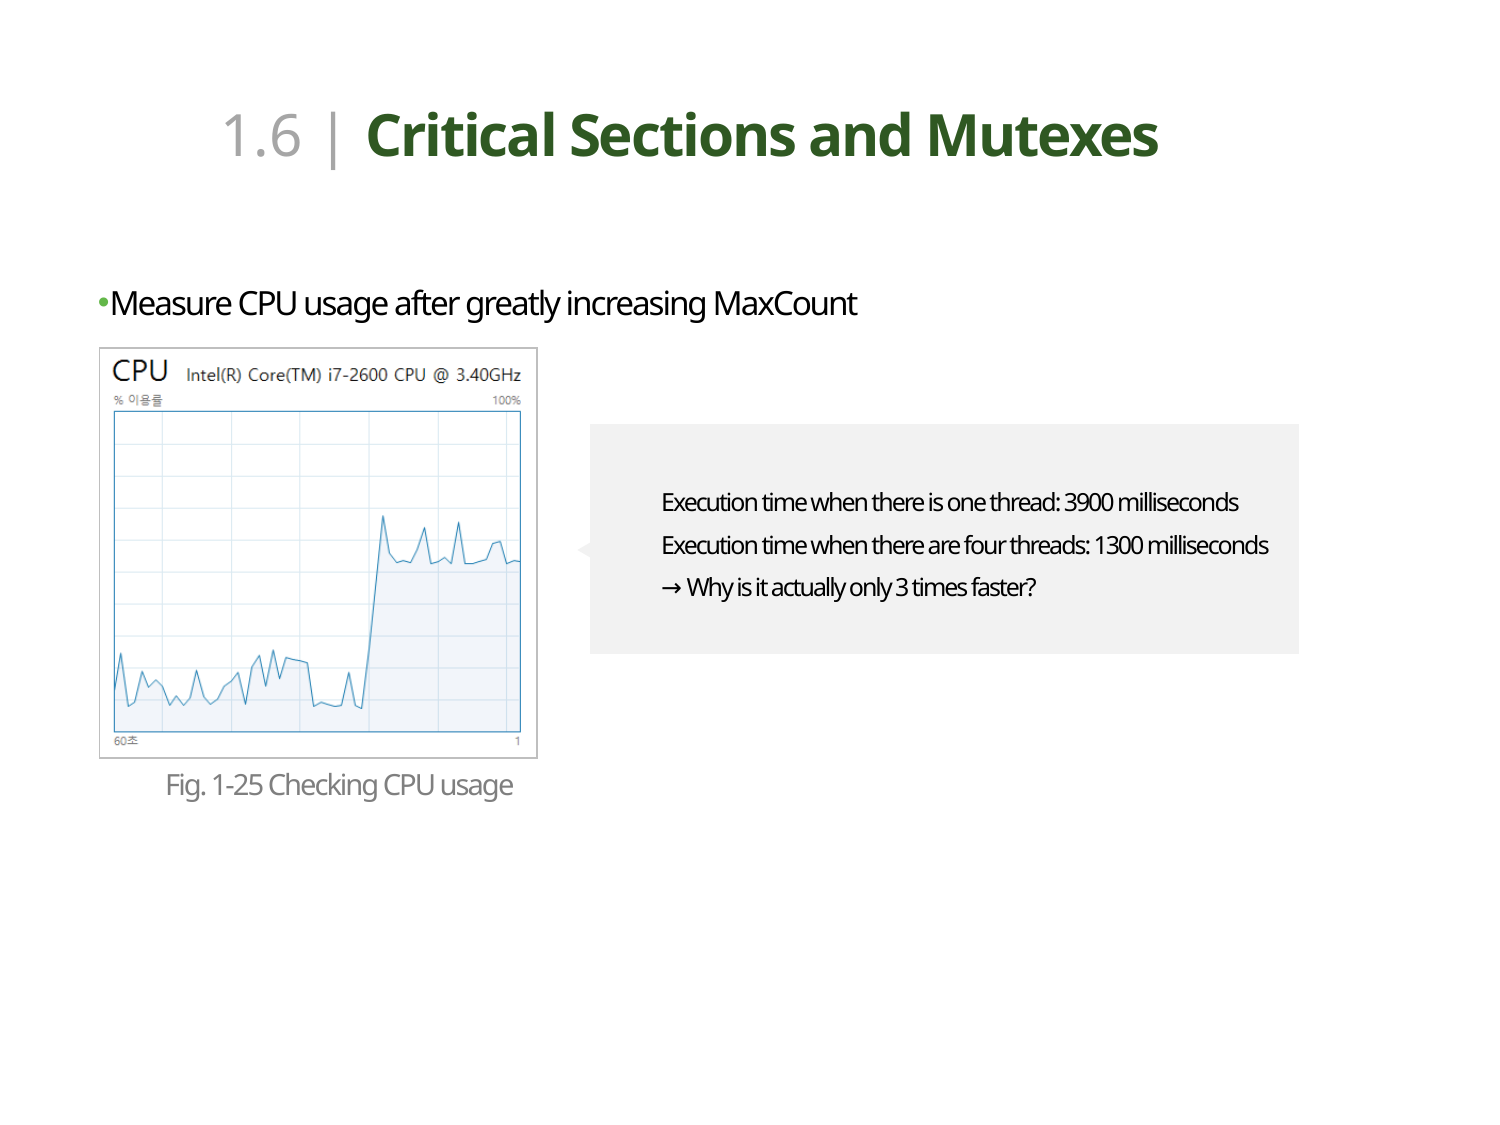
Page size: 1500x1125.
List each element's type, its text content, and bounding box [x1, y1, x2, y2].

text_box Execution time when there is one thread: 3900 milliseconds Execution time when there are four threads: 1300 milliseconds → Why is it actually only 3 times faster? [646, 479, 1274, 611]
text_box Measure CPU usage after greatly increasing MaxCount [82, 255, 1424, 325]
text_box Fig. 1-25 Checking CPU usage [150, 758, 524, 810]
picture [100, 348, 537, 757]
text_box [577, 424, 1299, 654]
text_box 1.6 | Critical Sections and Mutexes [165, 89, 1216, 176]
